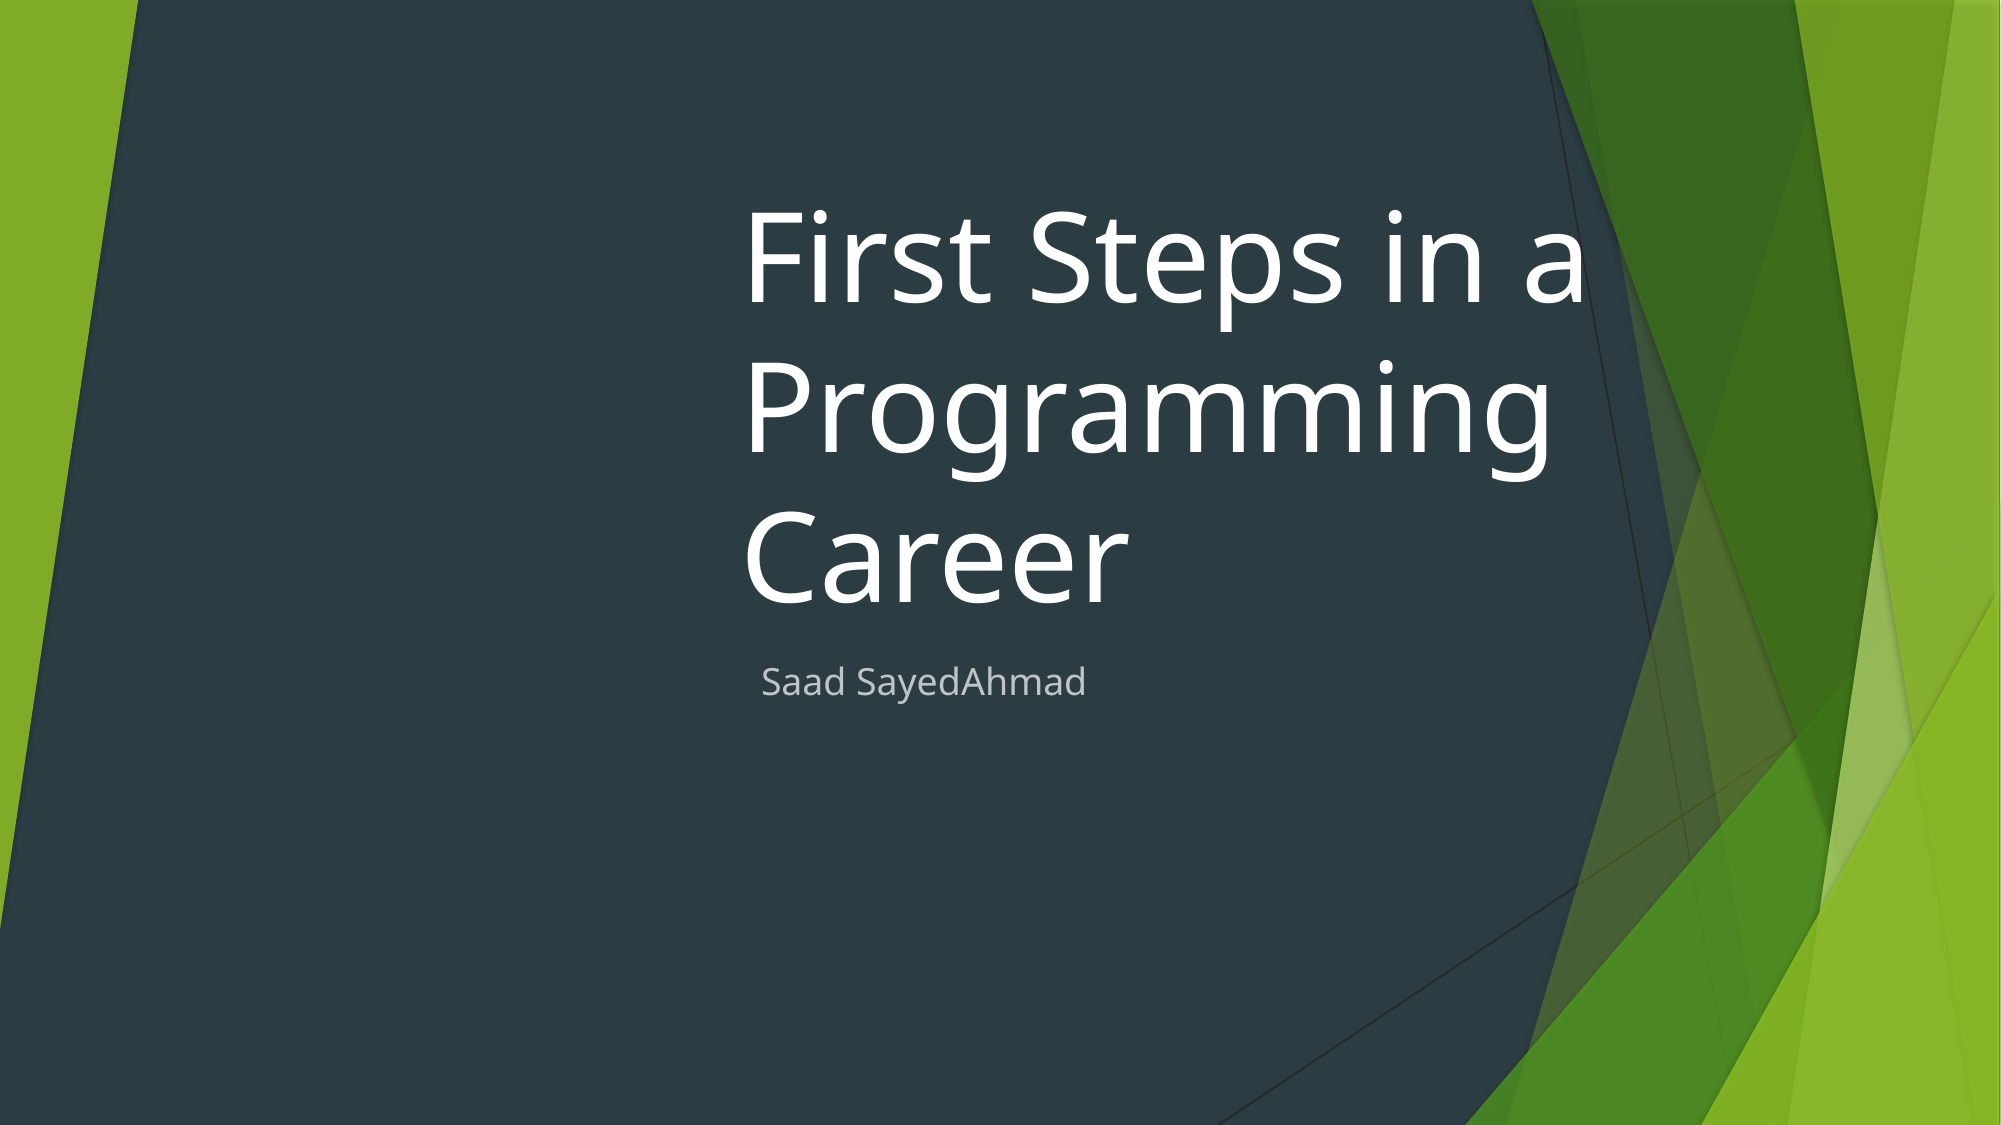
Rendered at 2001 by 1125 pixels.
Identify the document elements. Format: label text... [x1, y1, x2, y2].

subtitle Saad SayedAhmad [746, 649, 1749, 845]
title First Steps in a Programming Career [724, 167, 1867, 635]
